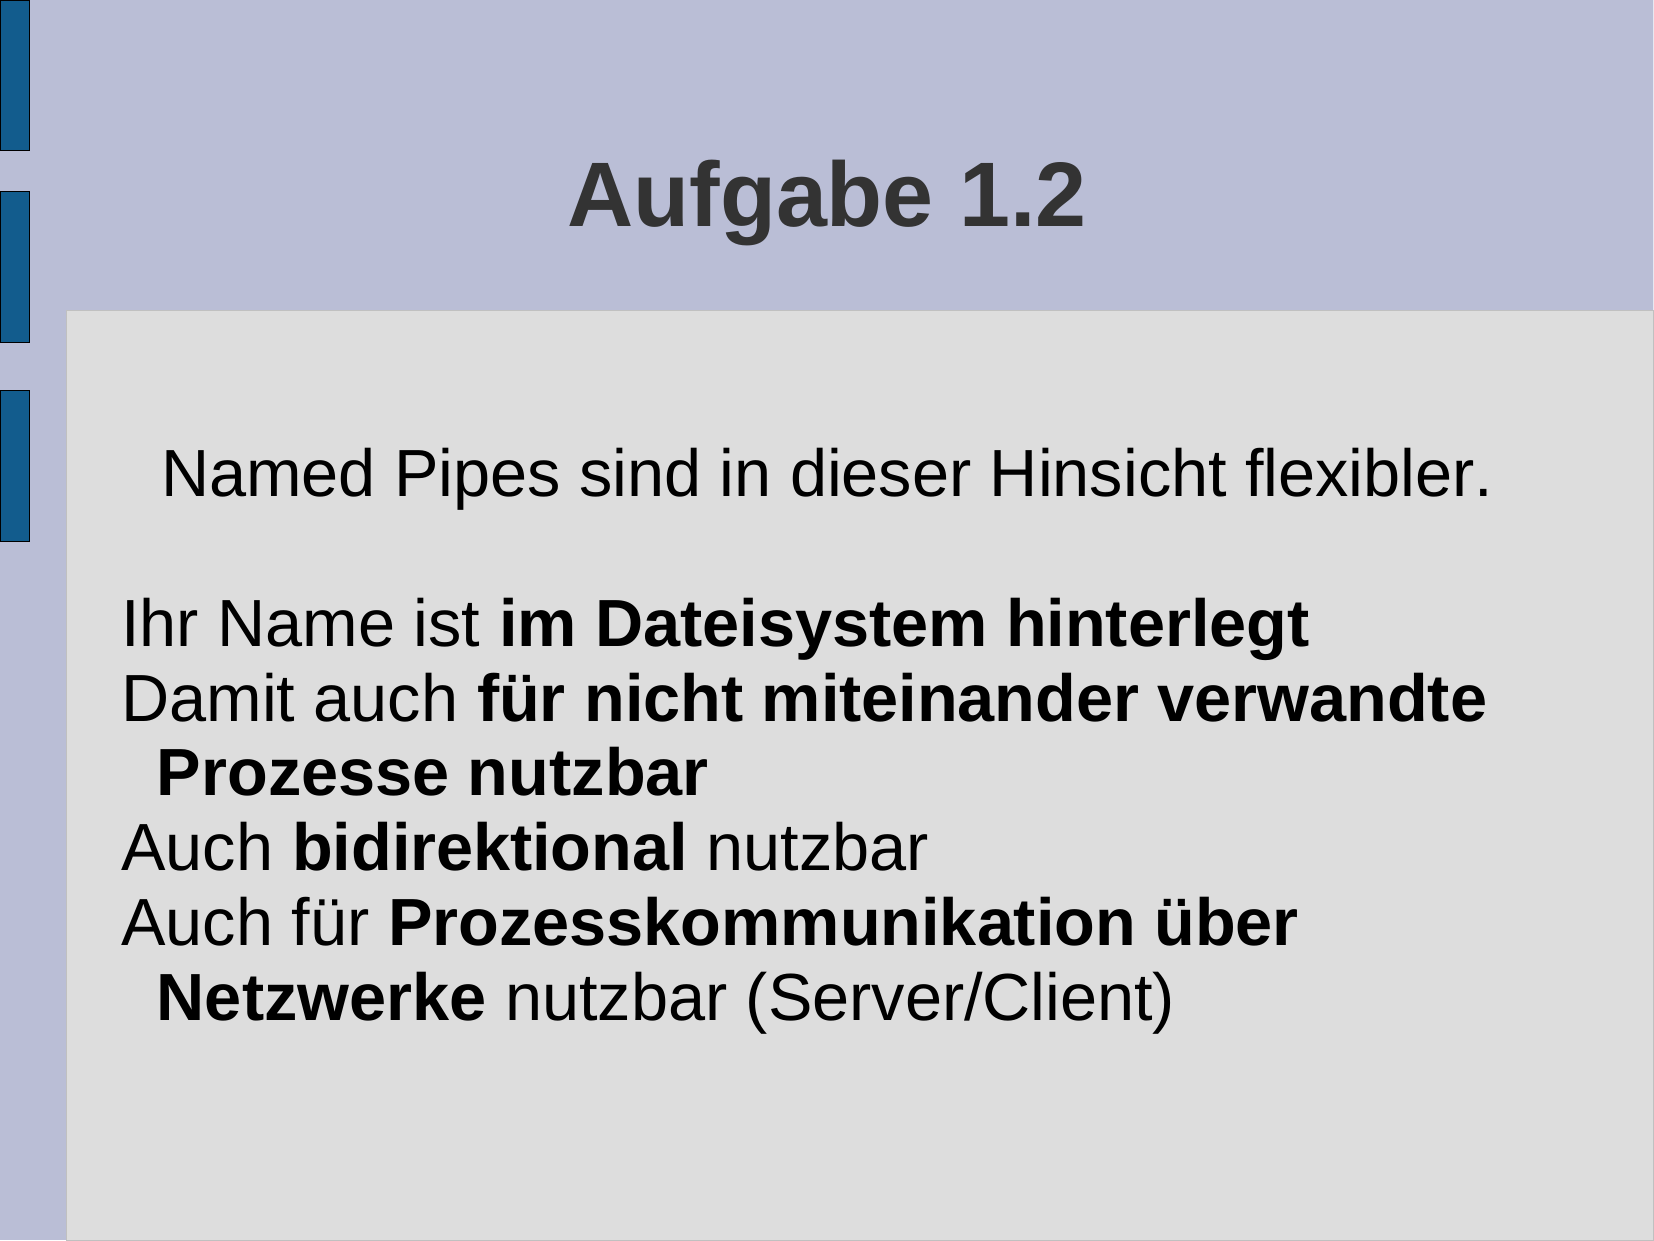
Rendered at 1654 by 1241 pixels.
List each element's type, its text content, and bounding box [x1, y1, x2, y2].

subtitle Named Pipes sind in dieser Hinsicht flexibler. Ihr Name ist im Dateisystem hinterlegt Damit auch für nicht miteinander verwandte Prozesse nutzbar Auch bidirektional nutzbar Auch für Prozesskommunikation über Netzwerke nutzbar (Server/Client) [121, 352, 1534, 1119]
title Aufgabe 1.2 [121, 98, 1534, 291]
